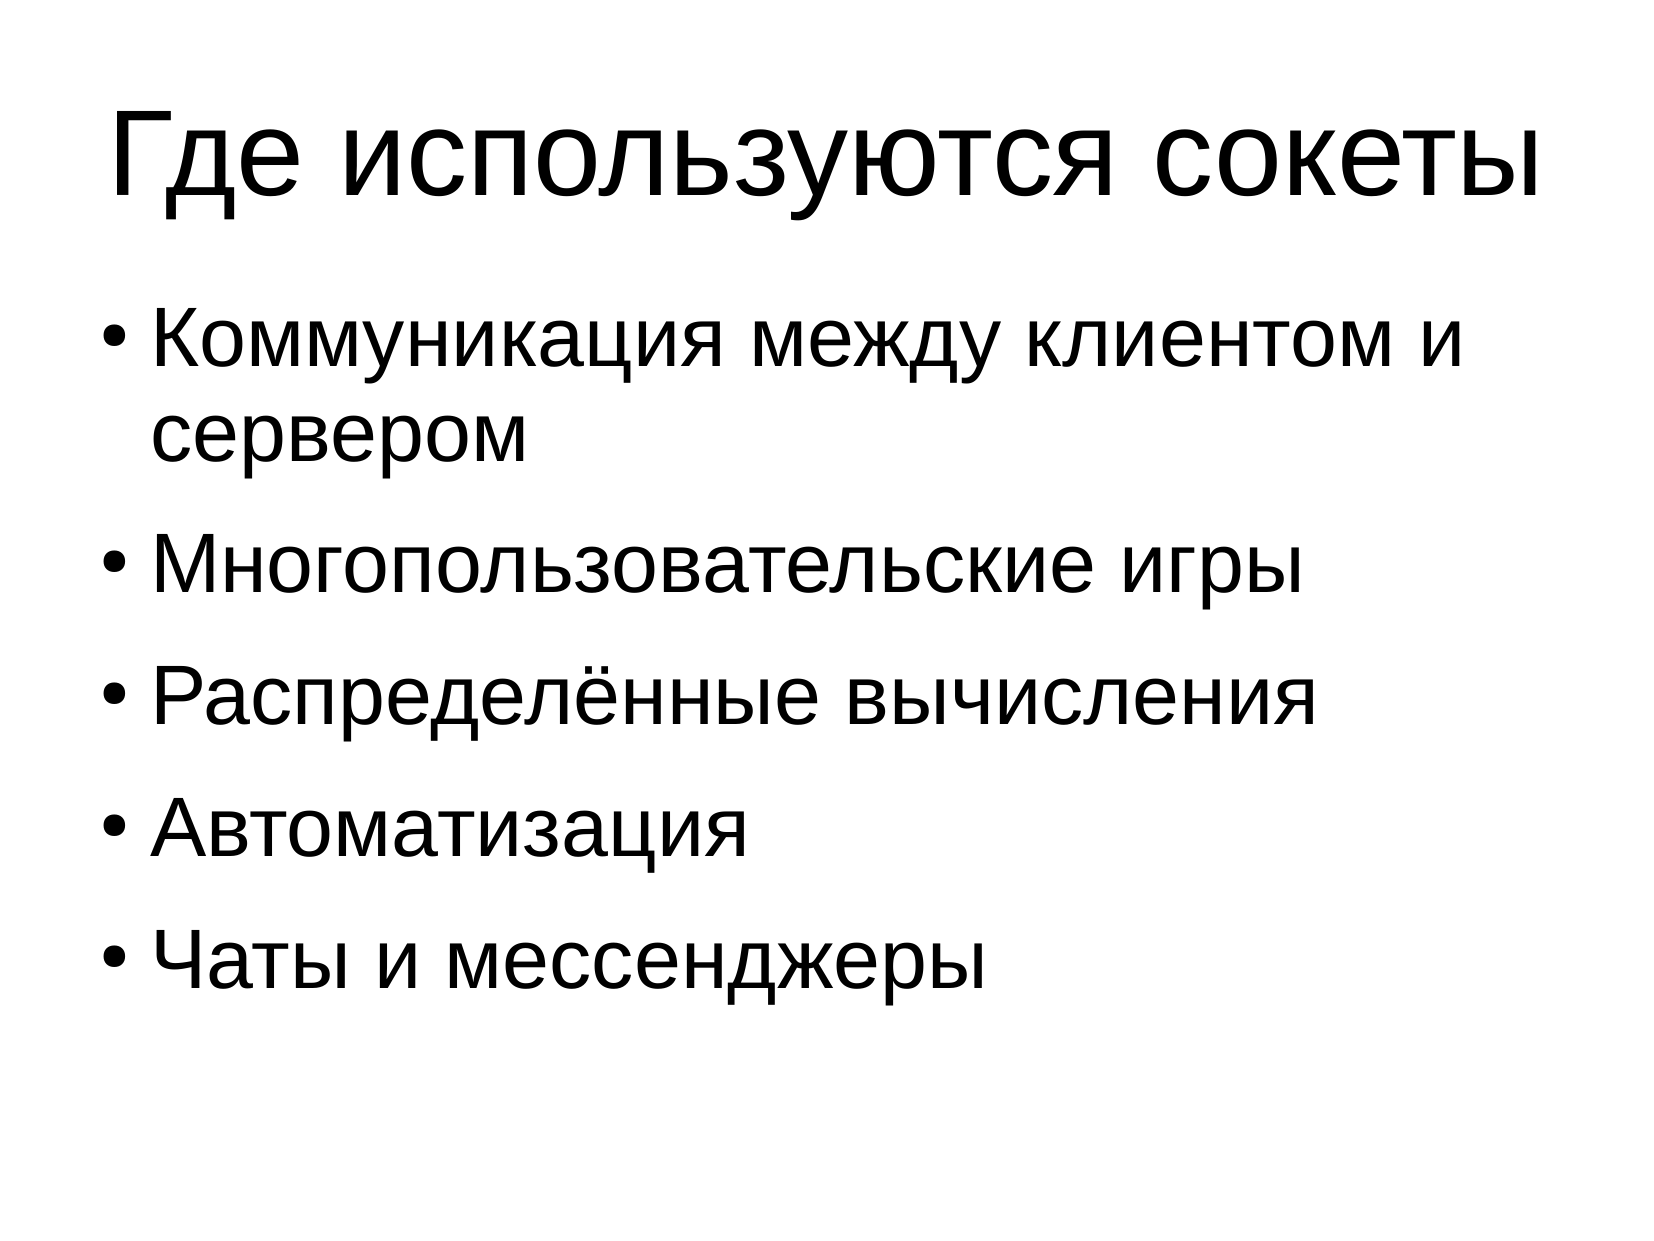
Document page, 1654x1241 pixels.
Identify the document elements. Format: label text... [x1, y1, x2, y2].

title Где используются сокеты [82, 49, 1571, 257]
list Коммуникация между клиентом и сервером Многопользовательские игры Распределённые вычисления Автоматизация Чаты и мессенджеры [82, 290, 1571, 1010]
